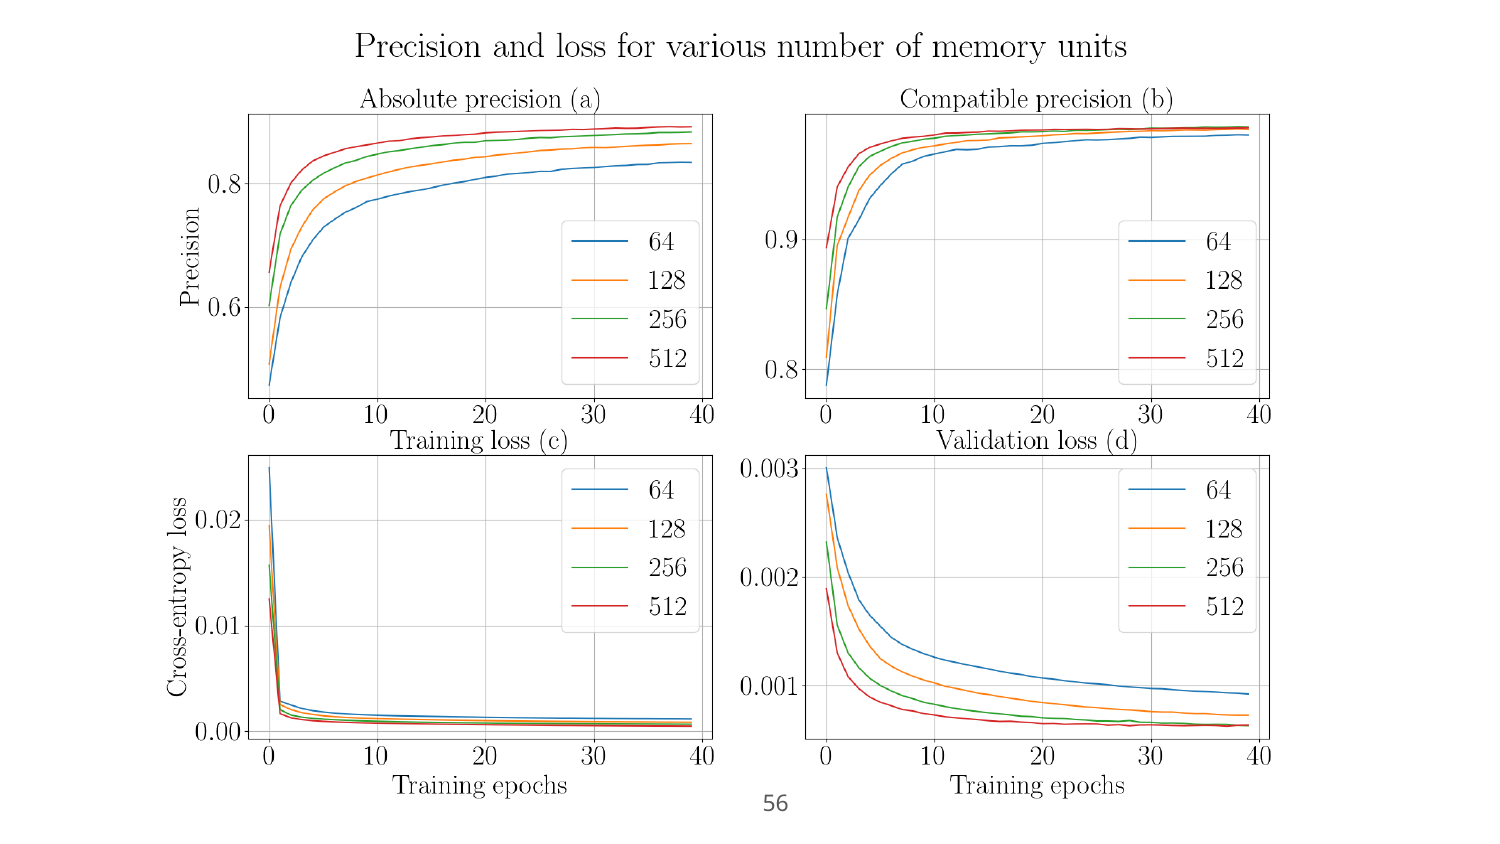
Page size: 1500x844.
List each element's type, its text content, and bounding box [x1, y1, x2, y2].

picture [83, 16, 1401, 828]
slide_number <number> [714, 771, 805, 837]
